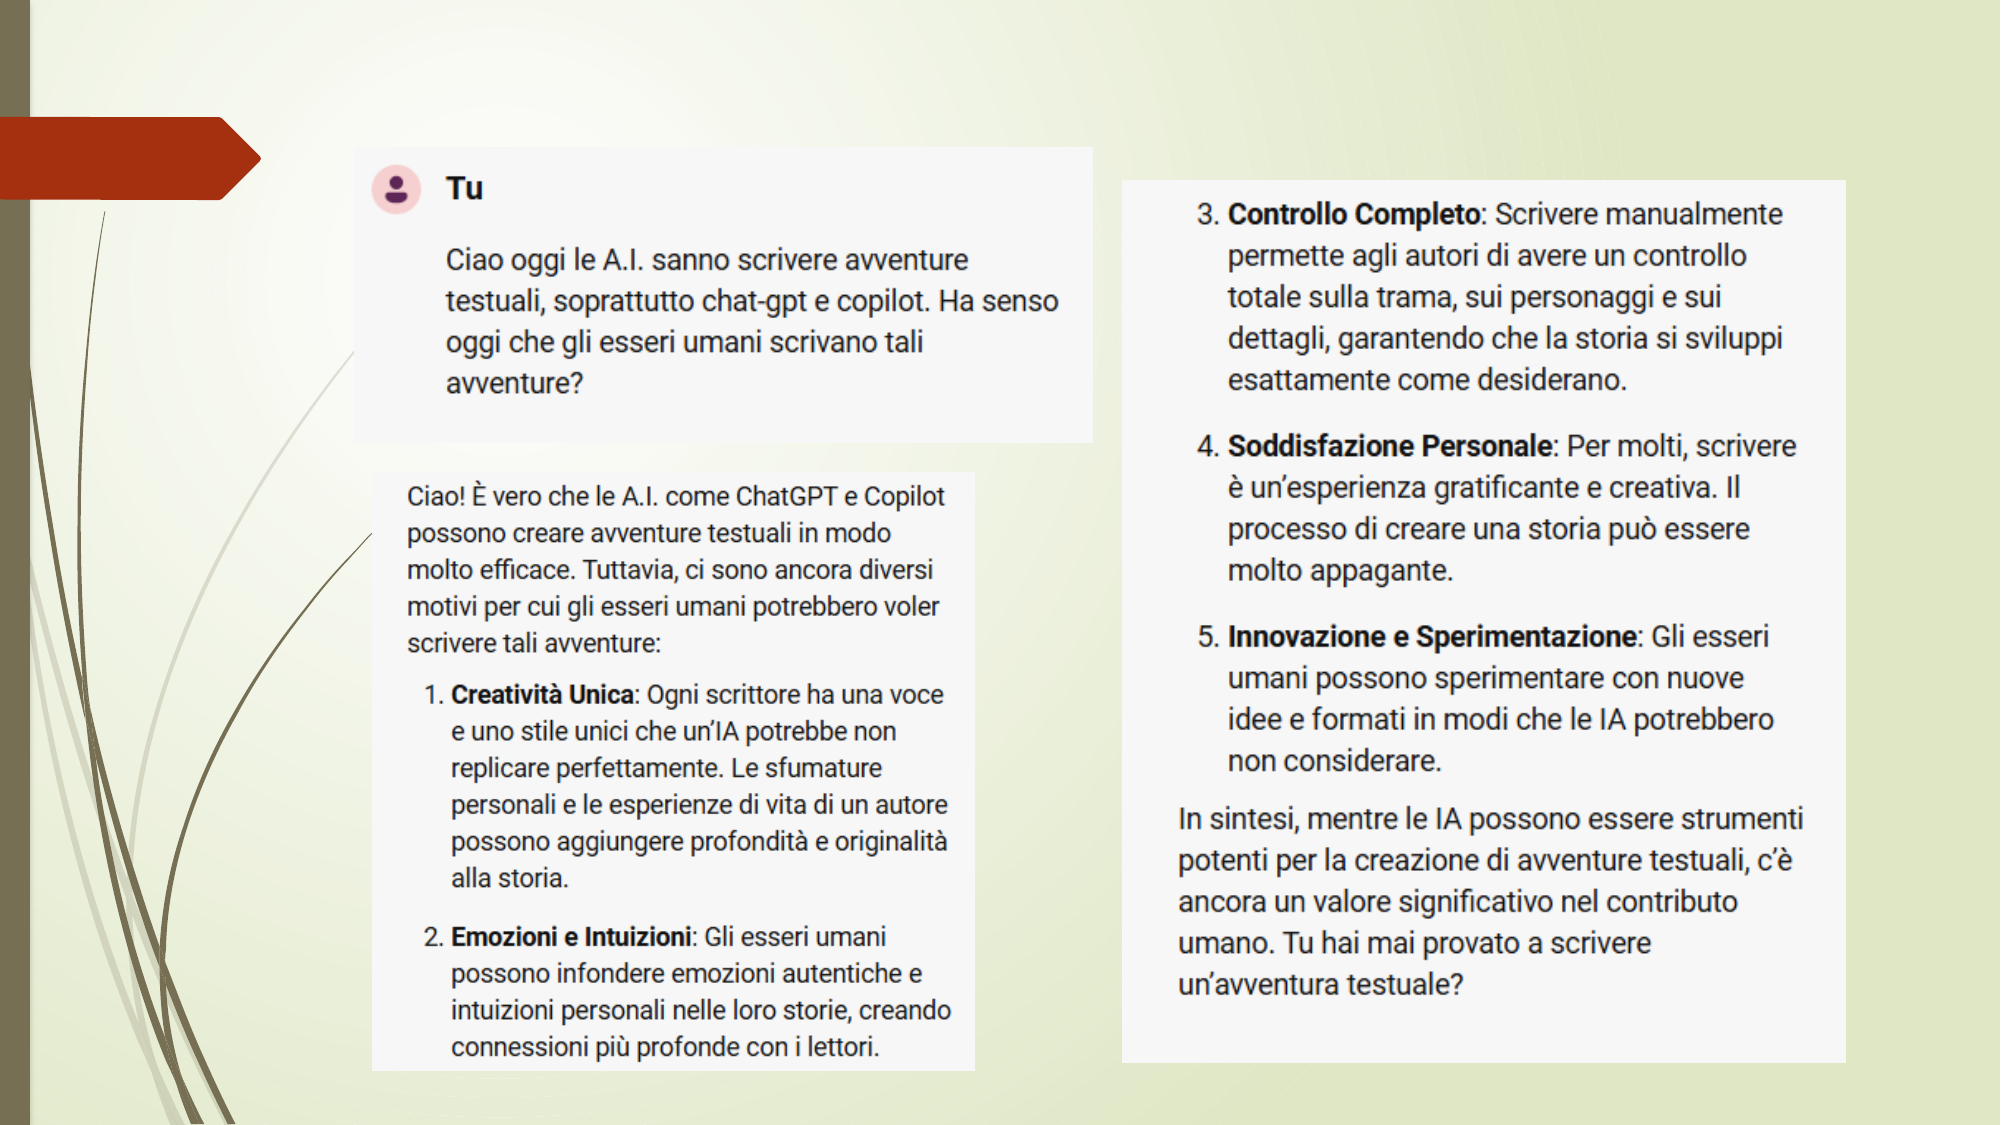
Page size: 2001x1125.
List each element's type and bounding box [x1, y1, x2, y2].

picture [1122, 180, 1846, 1063]
picture [354, 147, 1093, 443]
picture [372, 472, 975, 1071]
